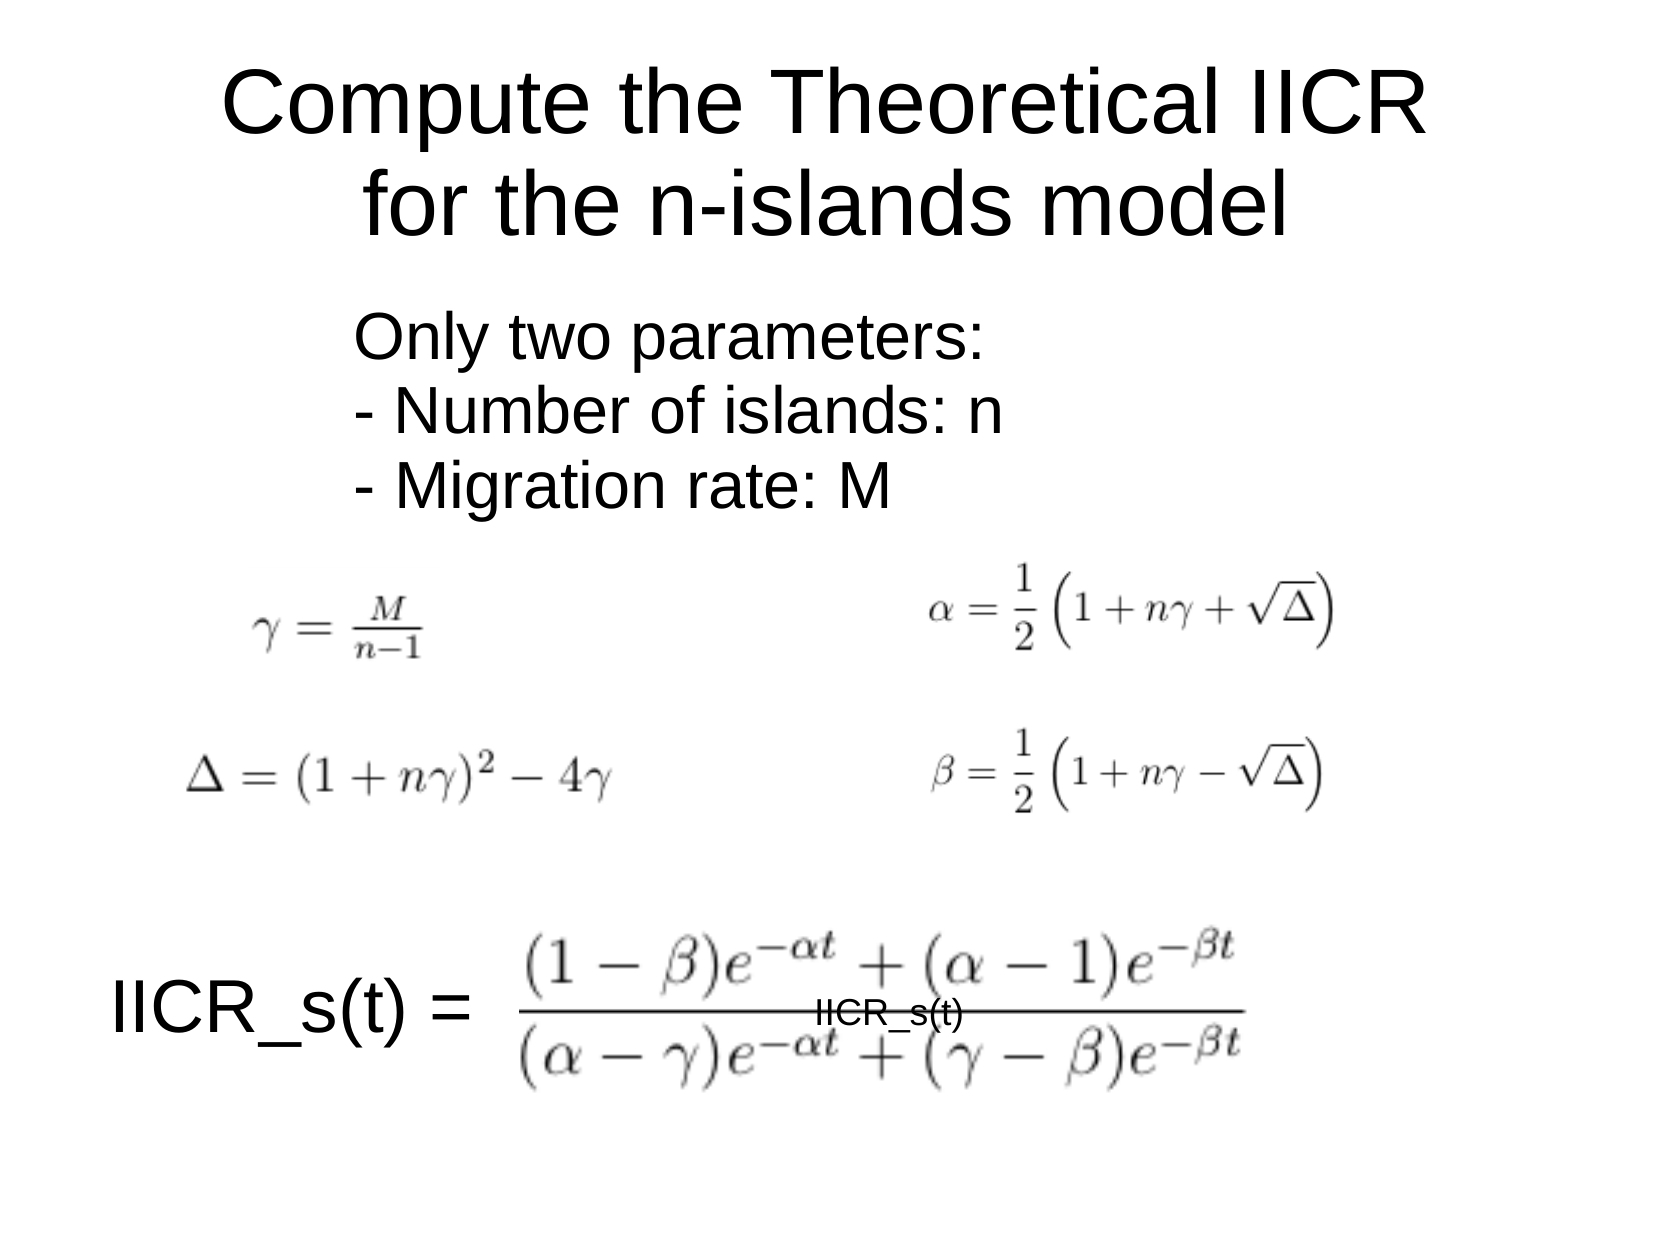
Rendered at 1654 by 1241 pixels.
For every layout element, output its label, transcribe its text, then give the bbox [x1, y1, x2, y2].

picture [897, 531, 1362, 851]
text_box IICR_s(t) = [94, 956, 508, 1087]
subtitle Only two parameters: - Number of islands: n - Migration rate: M [82, 290, 1276, 532]
picture [248, 566, 438, 686]
title Compute the Theoretical IICR for the n-islands model [82, 49, 1571, 257]
picture [178, 717, 615, 827]
picture [519, 914, 1259, 1111]
